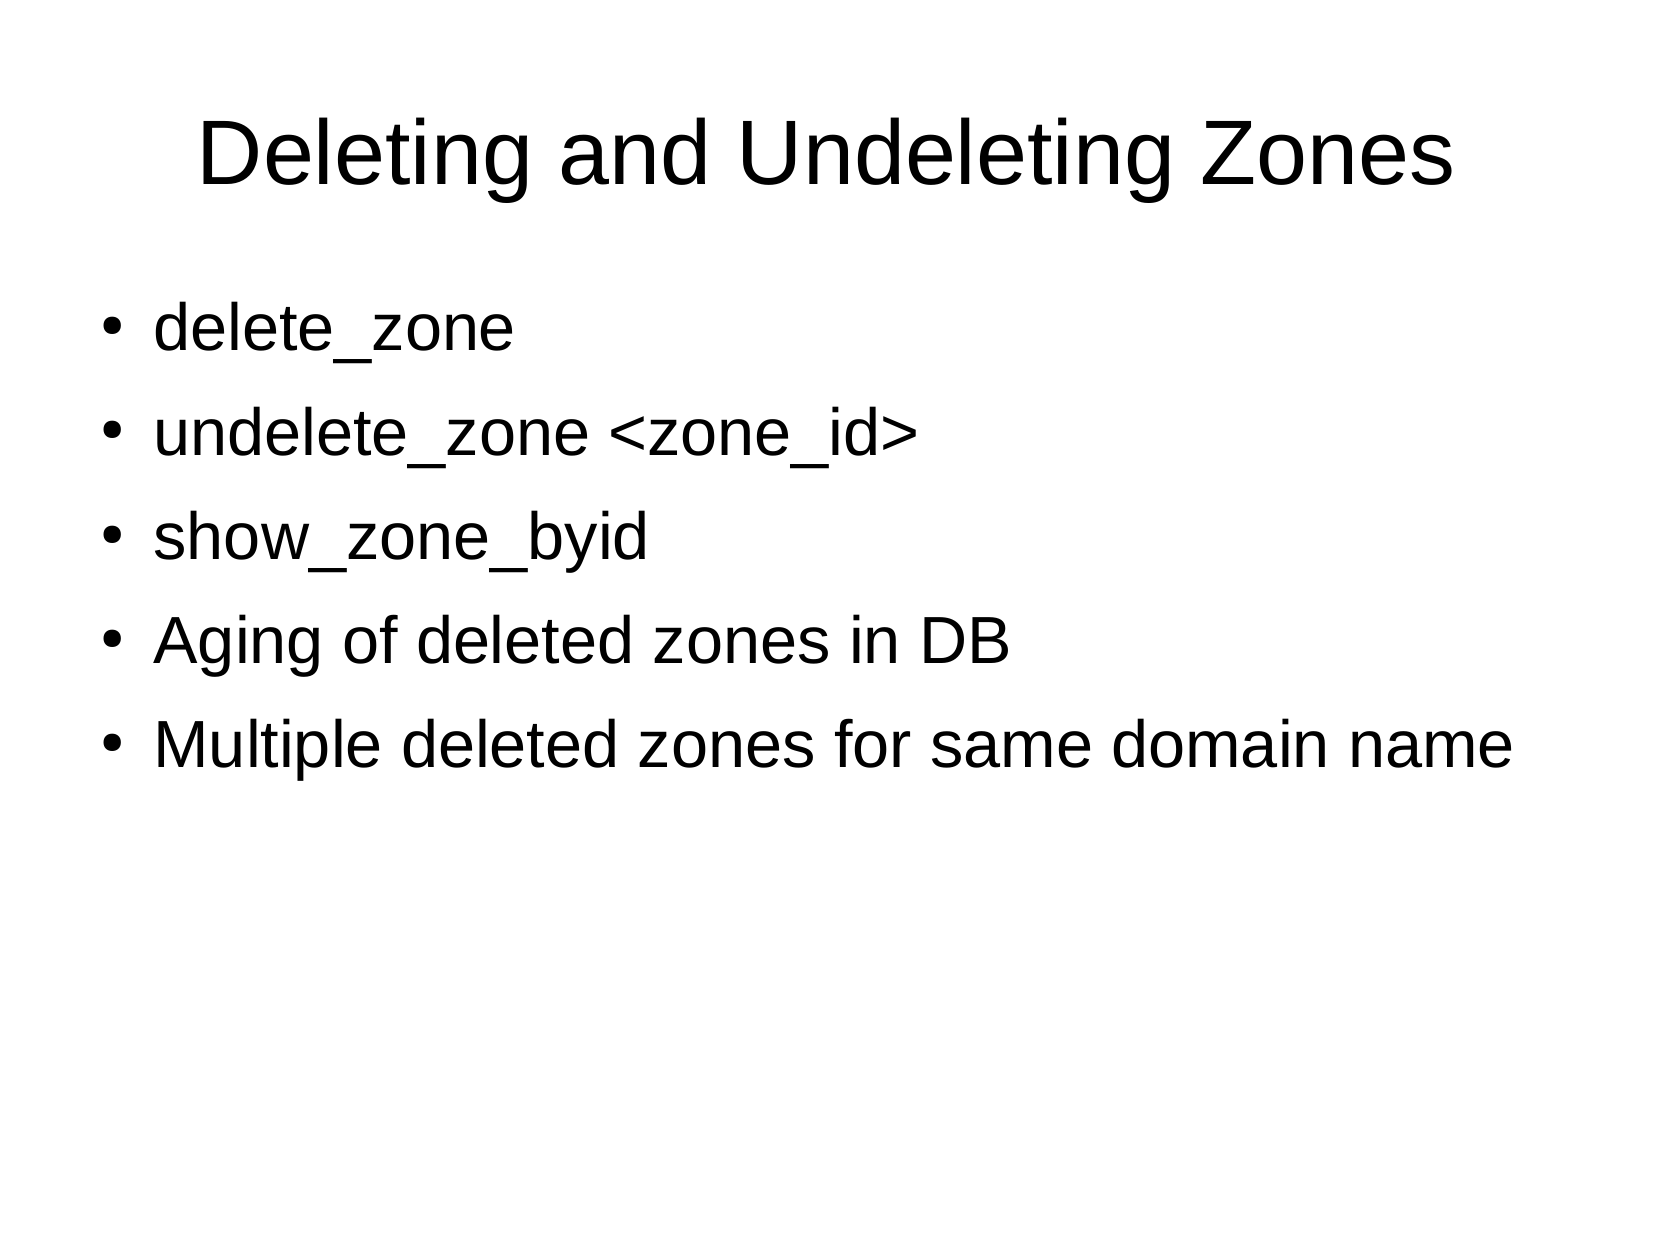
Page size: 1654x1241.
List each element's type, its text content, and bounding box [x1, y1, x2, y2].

title Deleting and Undeleting Zones [82, 49, 1571, 257]
list delete_zone undelete_zone <zone_id> show_zone_byid Aging of deleted zones in DB Multiple deleted zones for same domain name [82, 290, 1538, 1010]
